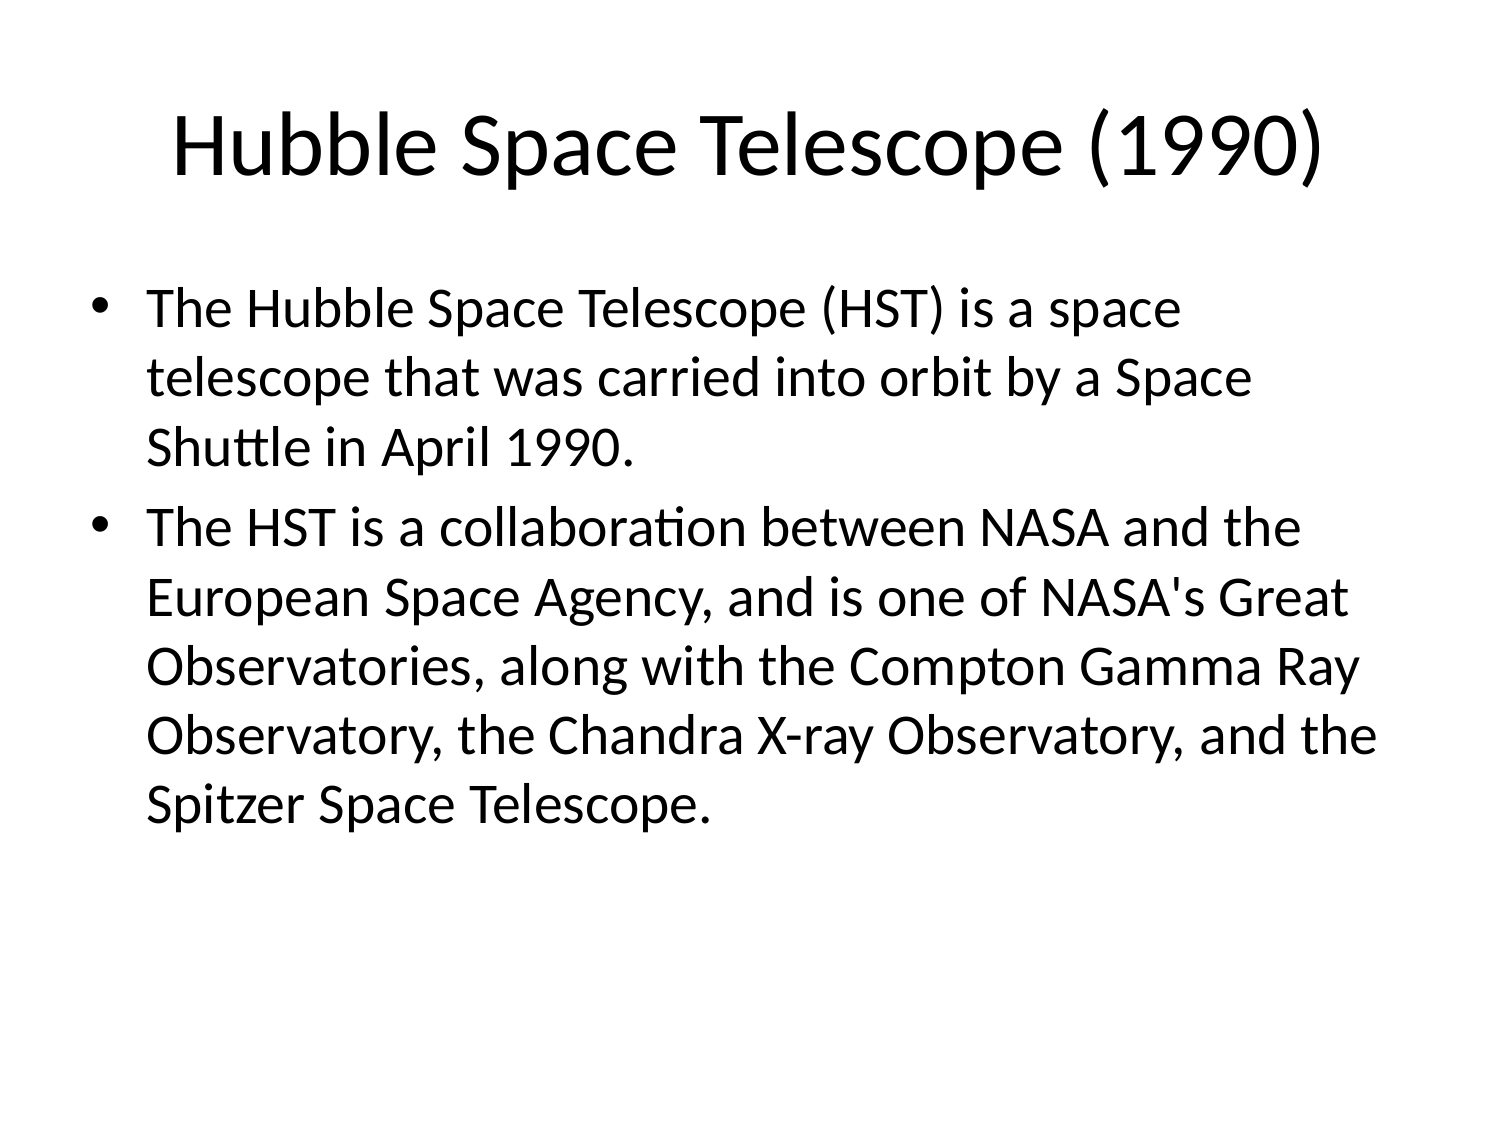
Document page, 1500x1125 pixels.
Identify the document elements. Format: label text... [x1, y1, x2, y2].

list The Hubble Space Telescope (HST) is a space telescope that was carried into orbit by a Space Shuttle in April 1990. The HST is a collaboration between NASA and the European Space Agency, and is one of NASA's Great Observatories, along with the Compton Gamma Ray Observatory, the Chandra X-ray Observatory, and the Spitzer Space Telescope. [75, 262, 1425, 1005]
title Hubble Space Telescope (1990) [75, 45, 1425, 233]
